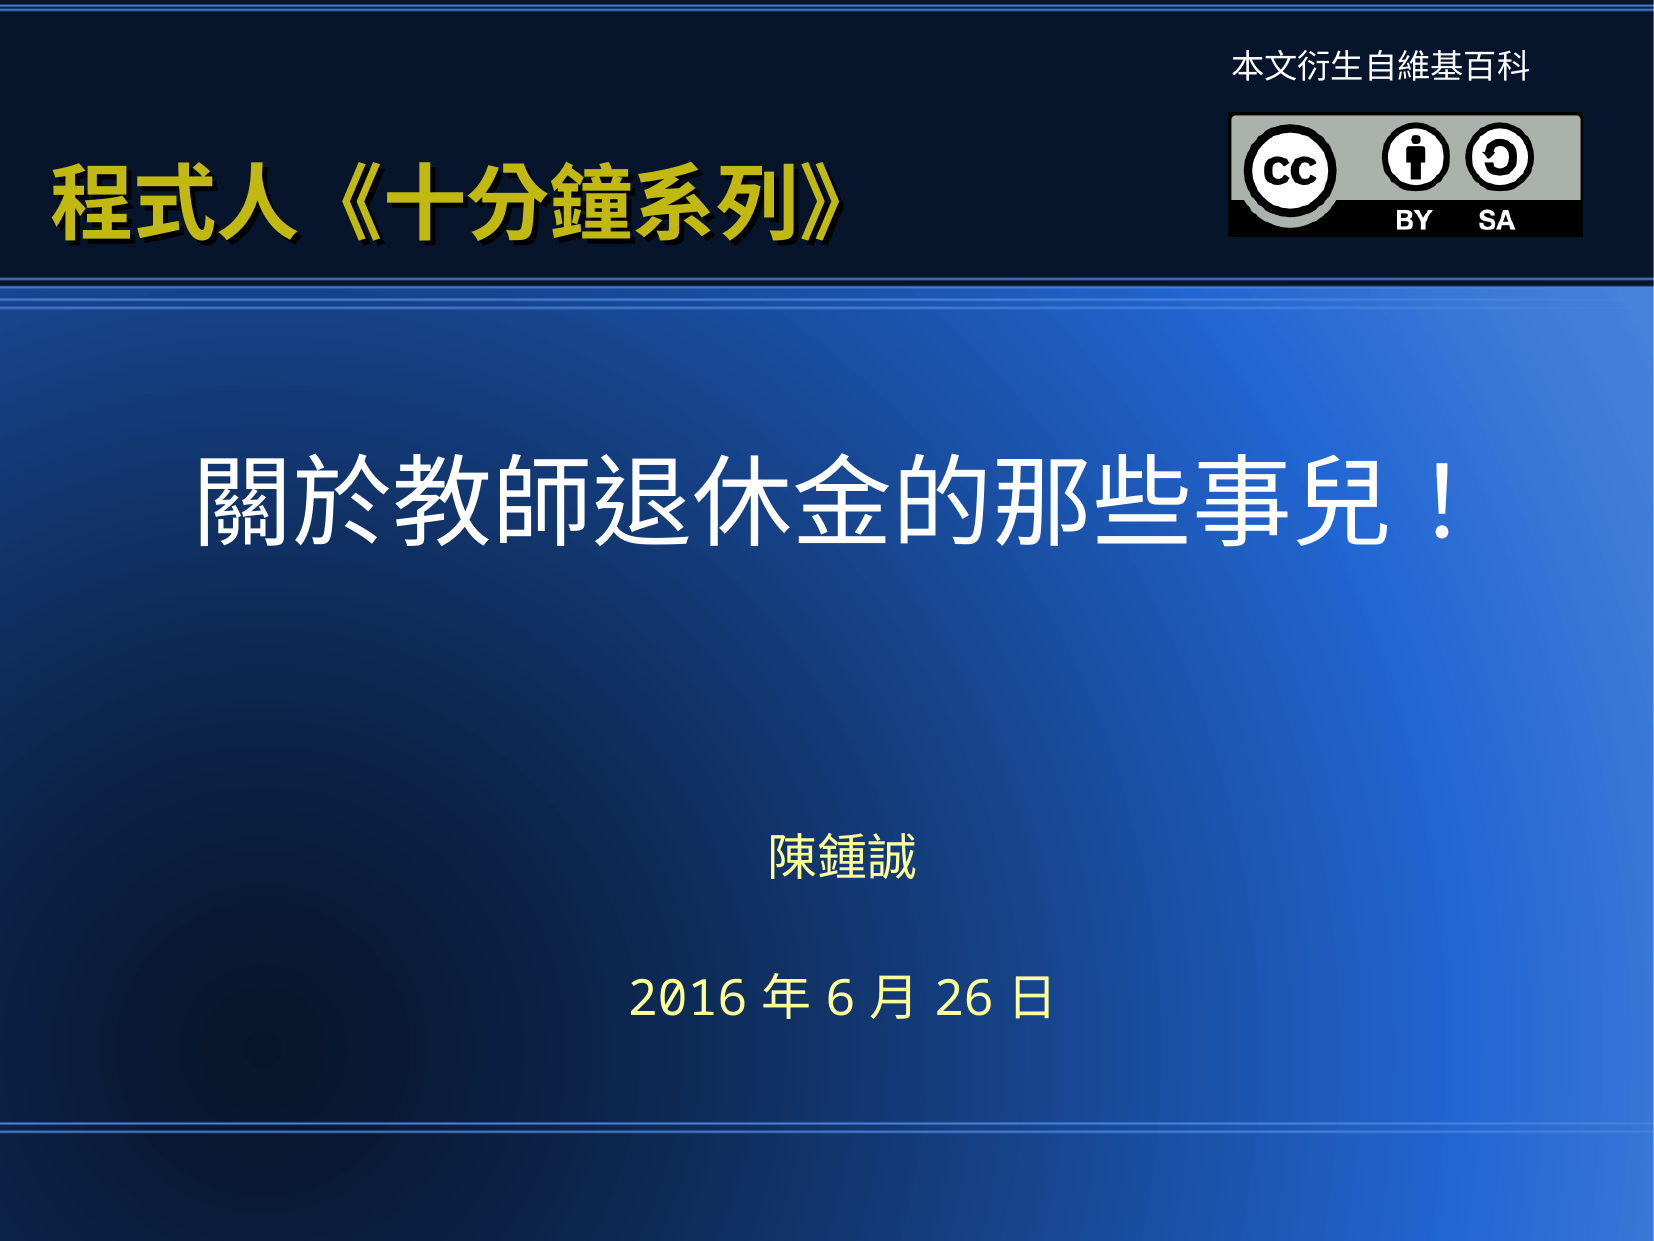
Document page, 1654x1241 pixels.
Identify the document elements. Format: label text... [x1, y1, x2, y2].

text_box 程式人《十分鐘系列》 [35, 129, 981, 444]
subtitle 關於教師退休金的那些事兒！ 陳鍾誠 2016年6月26日 [59, 326, 1626, 1127]
picture [0, 0, 1654, 1241]
text_box 本文衍生自維基百科 [1216, 32, 1622, 95]
